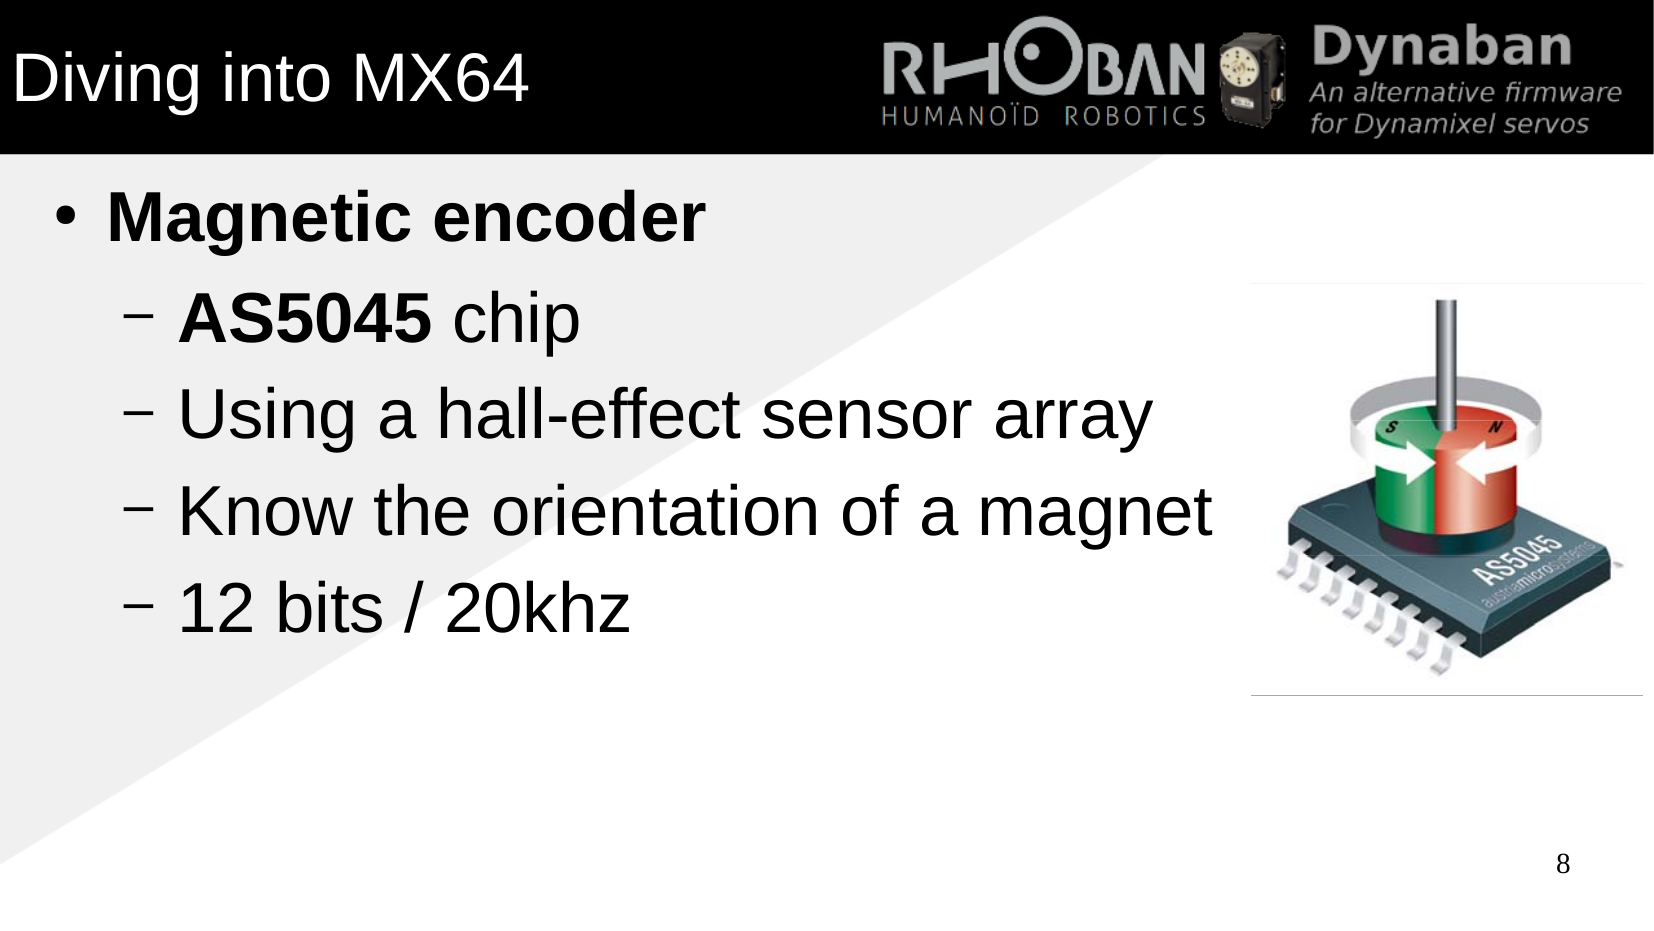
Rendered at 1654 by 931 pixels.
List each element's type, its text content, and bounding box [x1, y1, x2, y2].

list Magnetic encoder AS5045 chip Using a hall-effect sensor array Know the orientation of a magnet 12 bits / 20khz [35, 177, 1229, 827]
picture [0, 0, 1654, 931]
title Diving into MX64 [11, 0, 1501, 156]
